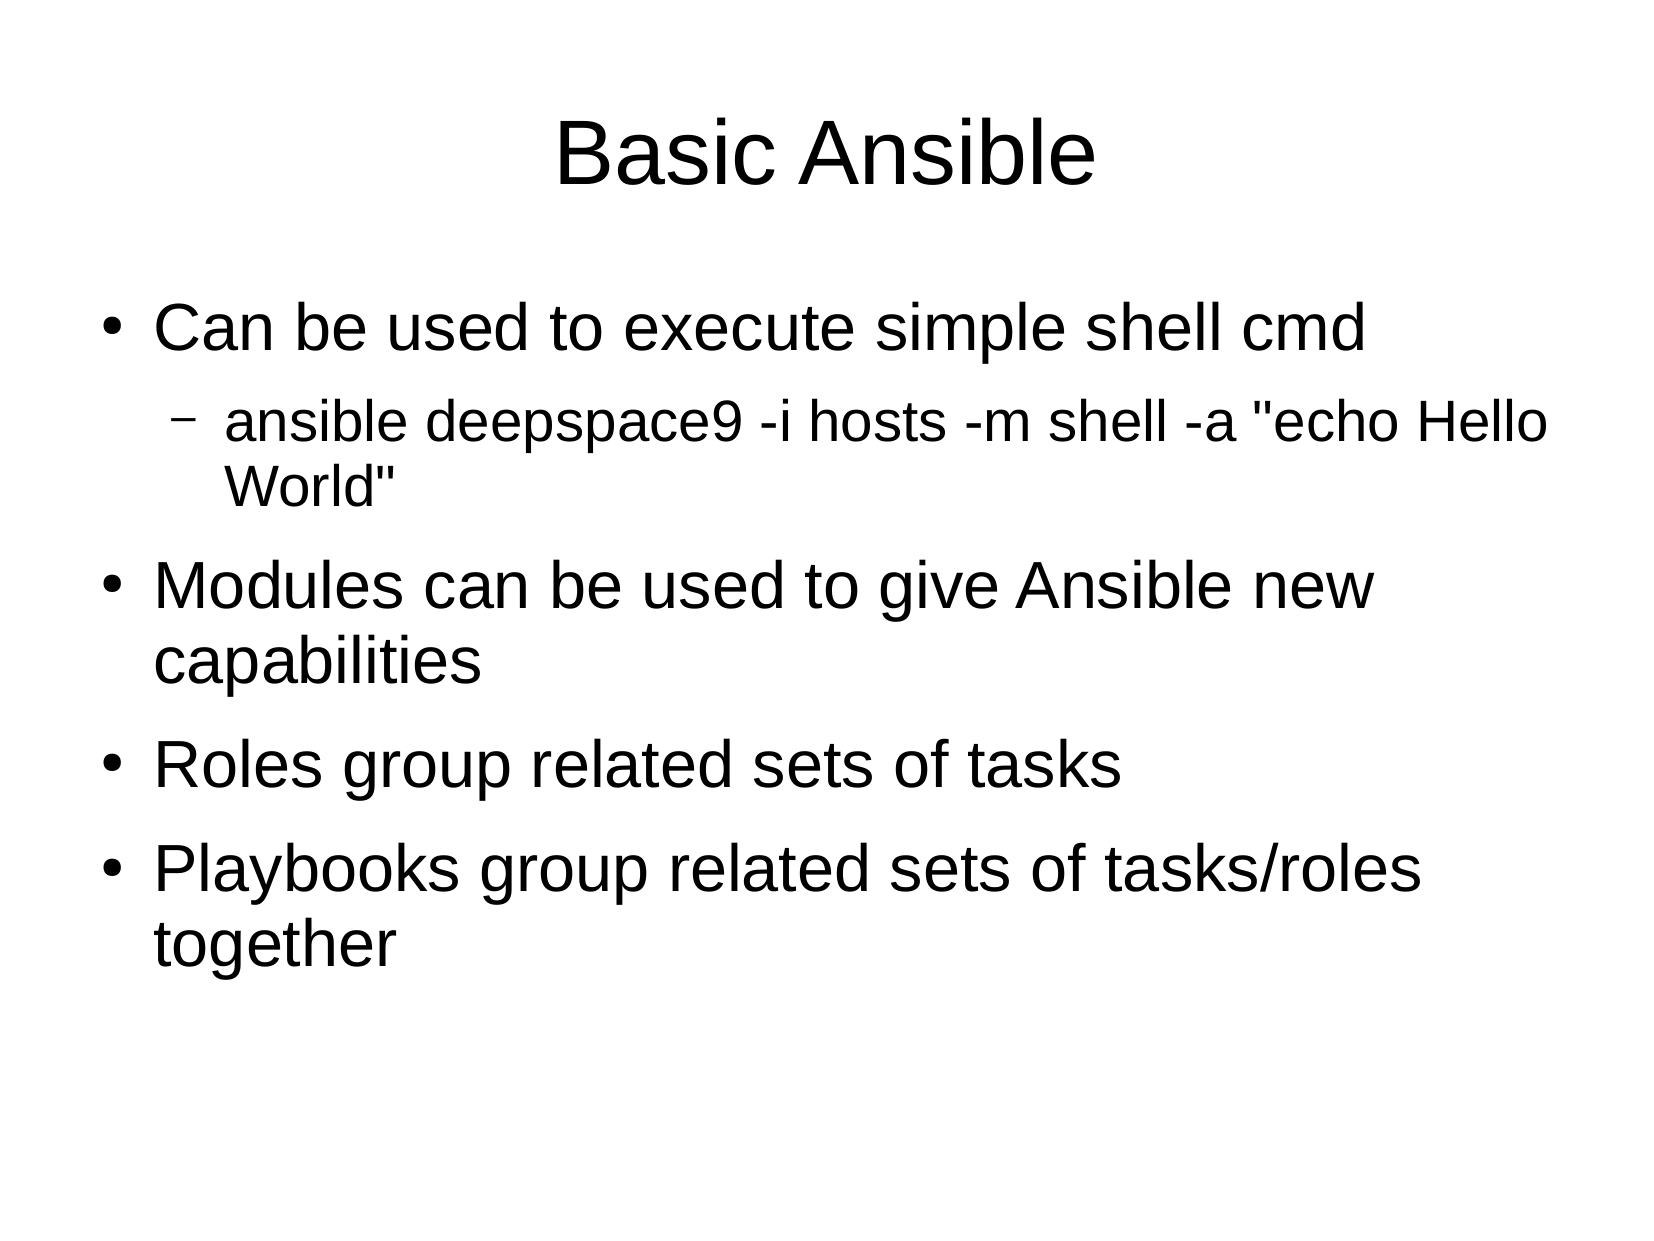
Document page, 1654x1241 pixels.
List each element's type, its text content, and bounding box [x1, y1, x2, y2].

list Can be used to execute simple shell cmd ansible deepspace9 -i hosts -m shell -a "echo Hello World" Modules can be used to give Ansible new capabilities Roles group related sets of tasks Playbooks group related sets of tasks/roles together [82, 290, 1571, 1010]
title Basic Ansible [82, 49, 1571, 257]
